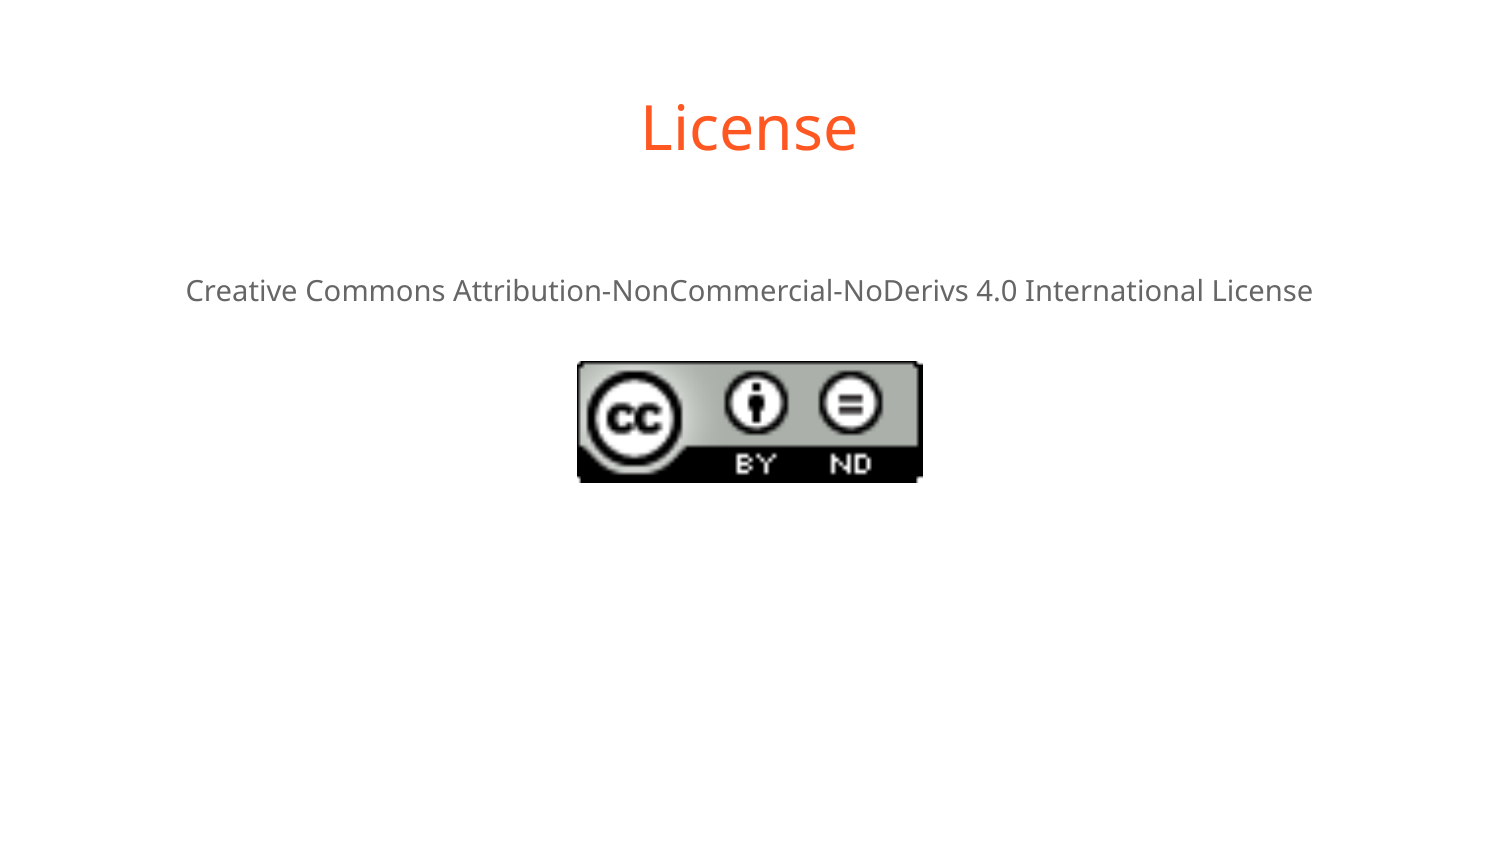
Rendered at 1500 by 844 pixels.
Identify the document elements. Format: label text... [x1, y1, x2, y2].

title License [51, 72, 1449, 167]
picture [577, 361, 923, 483]
list Creative Commons Attribution-NonCommercial-NoDerivs 4.0 International License [51, 189, 1449, 750]
